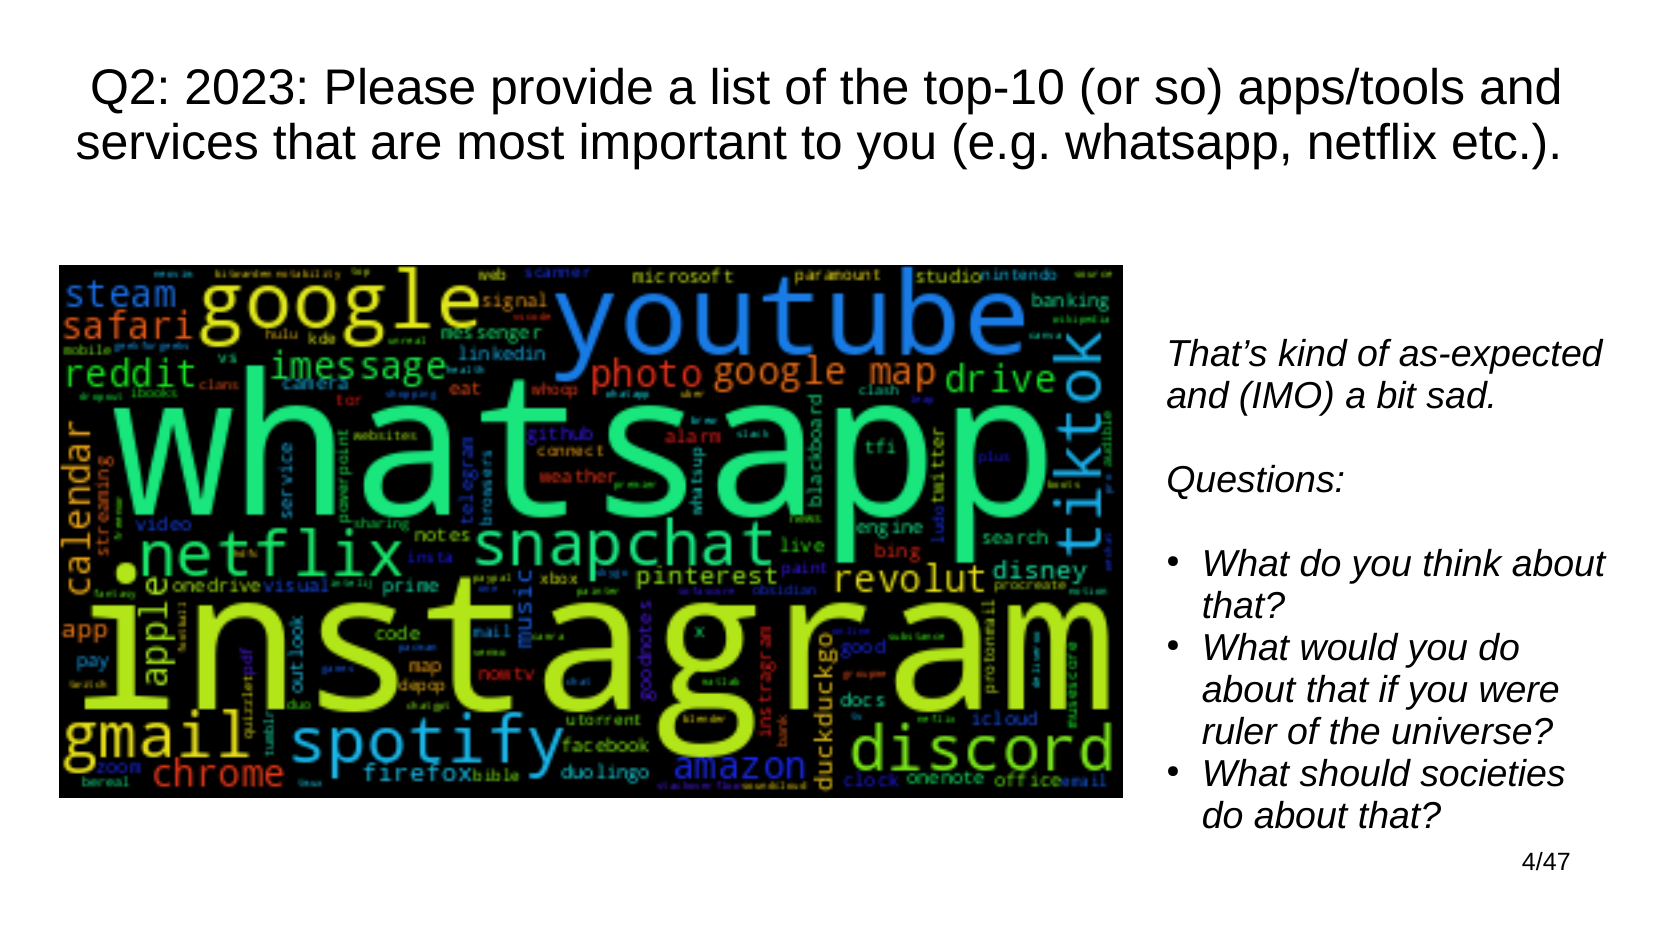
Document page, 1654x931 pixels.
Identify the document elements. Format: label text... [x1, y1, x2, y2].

text_box That’s kind of as-expected and (IMO) a bit sad. Questions: What do you think about that? What would you do about that if you were ruler of the universe? What should societies do about that? [1151, 324, 1625, 886]
title Q2: 2023: Please provide a list of the top-10 (or so) apps/tools and services that are most important to you (e.g. whatsapp, netflix etc.). [29, 31, 1625, 199]
picture [59, 265, 1123, 798]
